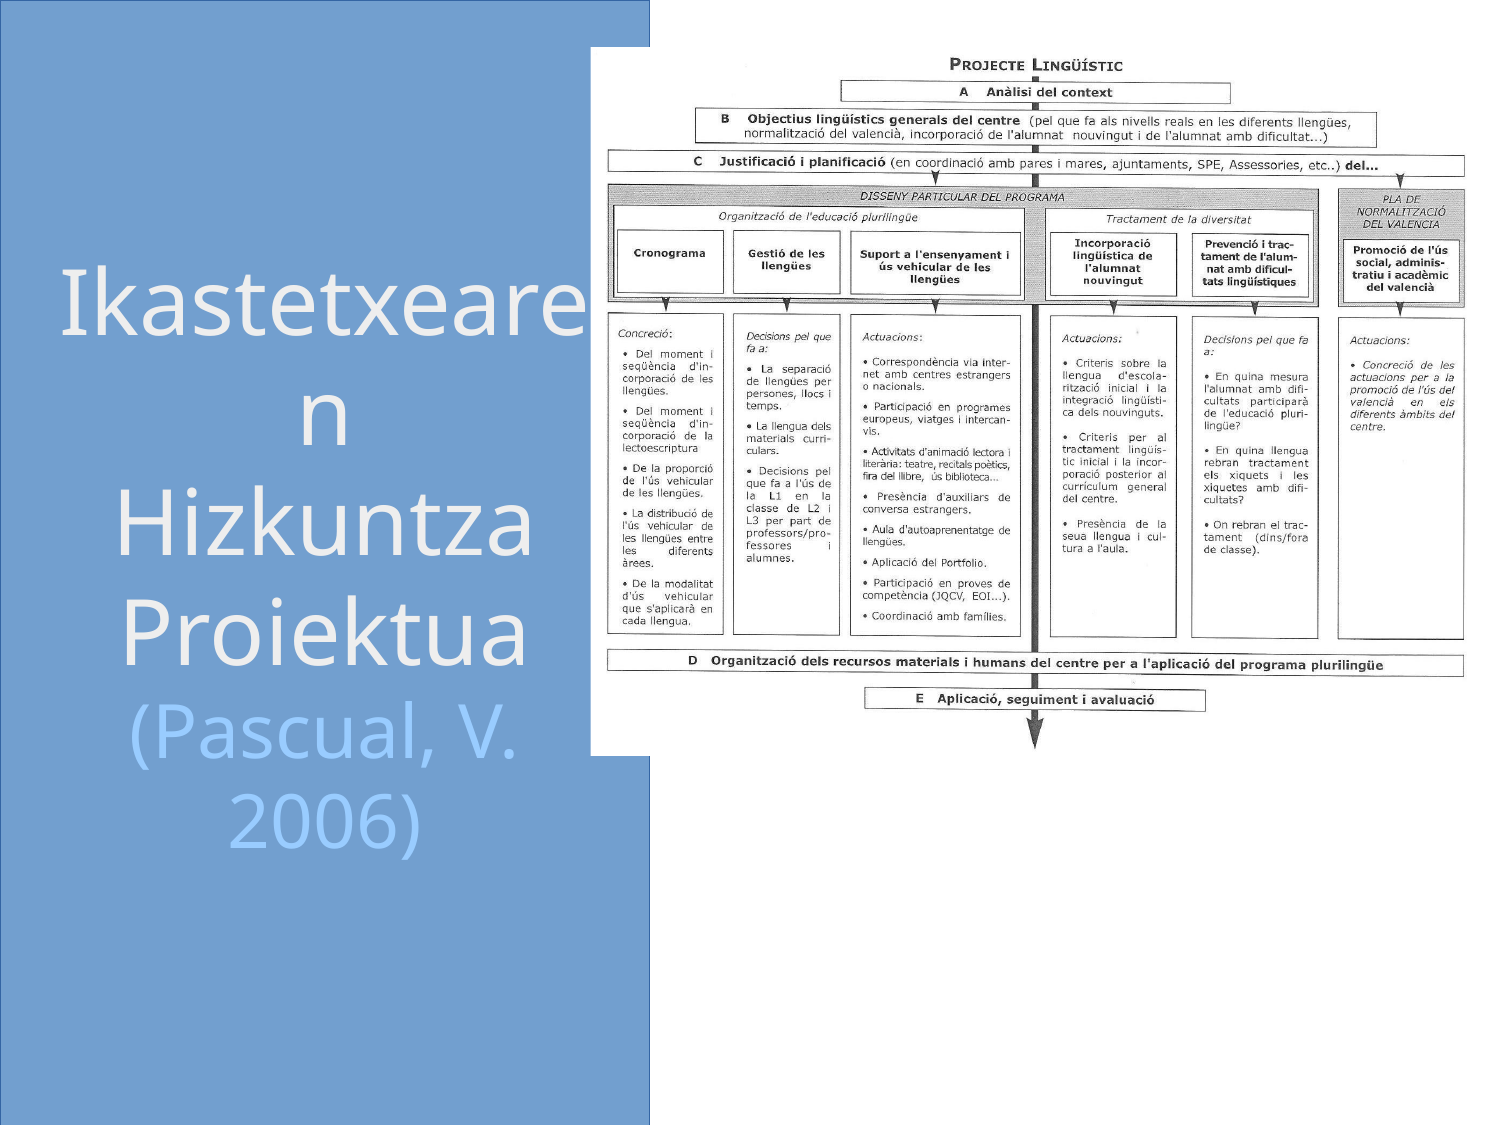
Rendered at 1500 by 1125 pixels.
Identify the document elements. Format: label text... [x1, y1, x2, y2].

picture [590, 47, 1480, 756]
title Ikastetxearen Hizkuntza Proiektua (Pascual, V. 2006) [35, 44, 615, 1063]
